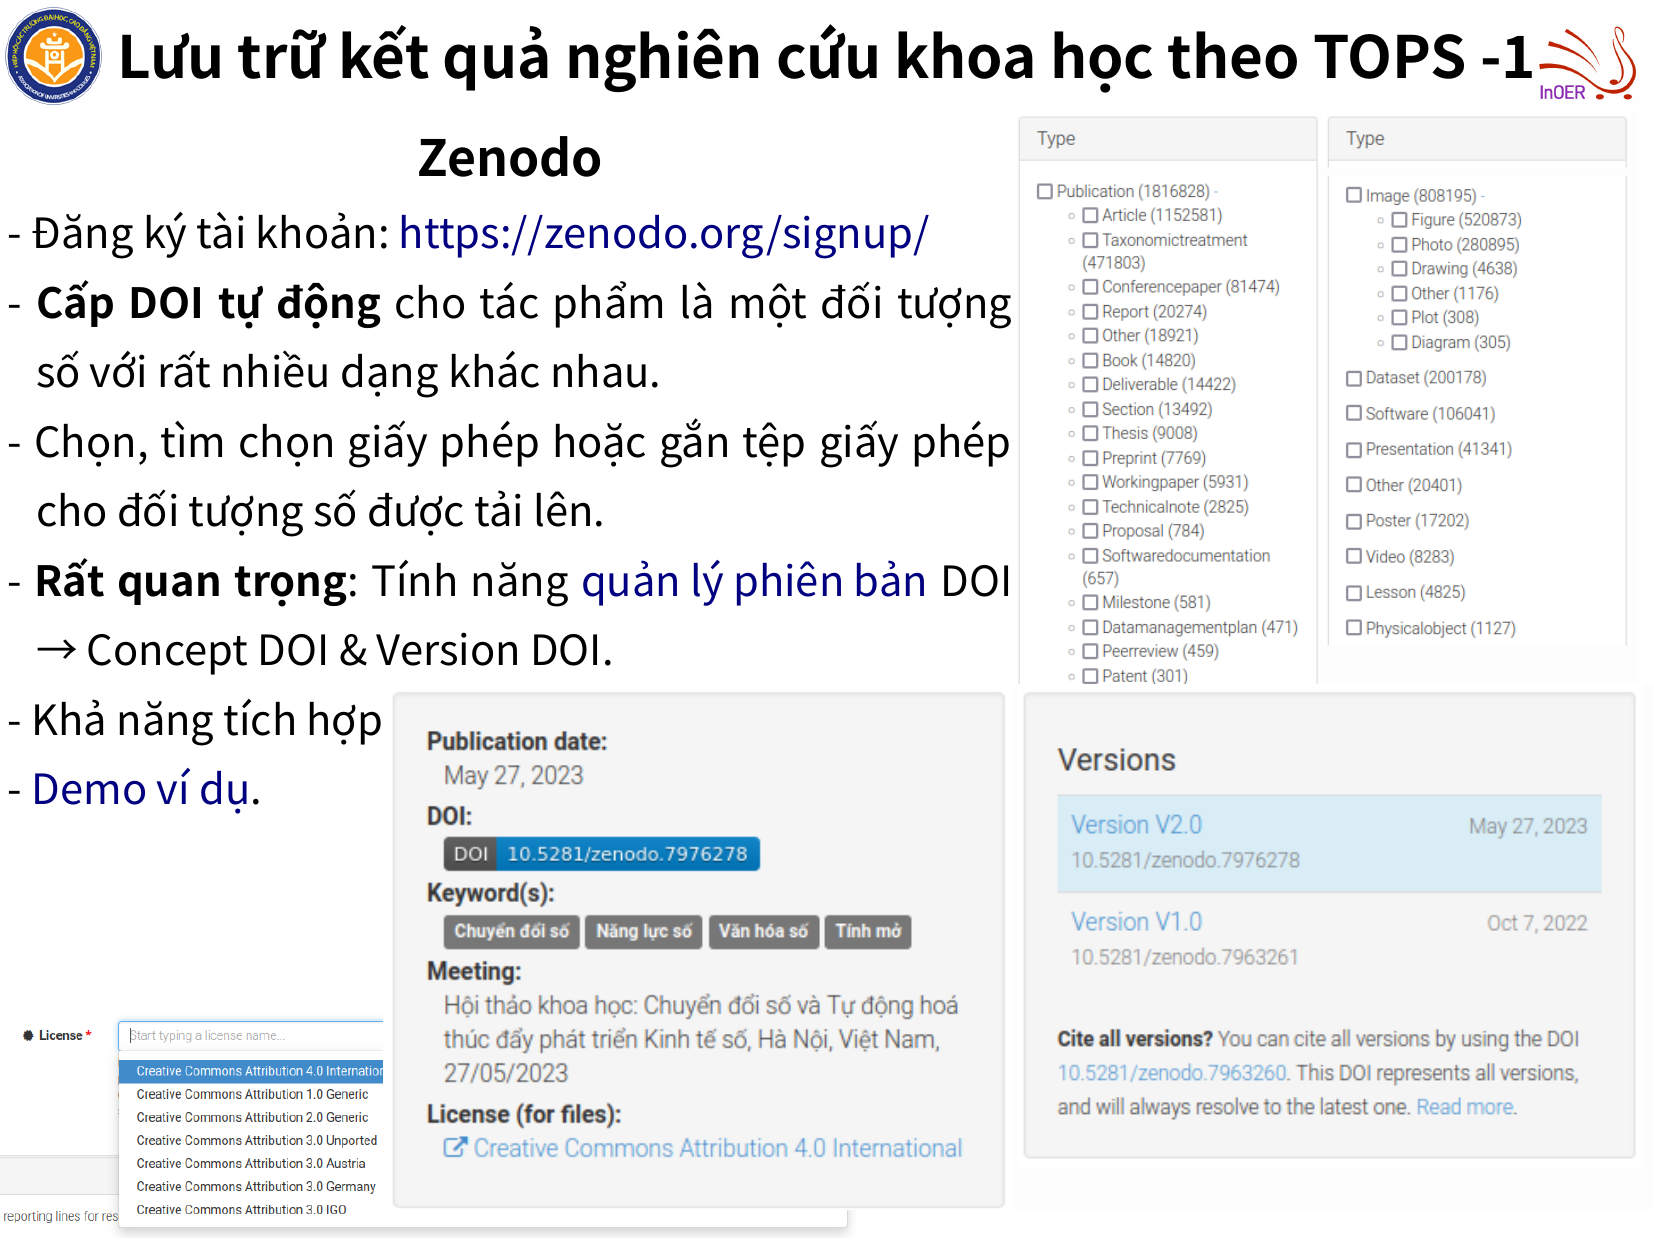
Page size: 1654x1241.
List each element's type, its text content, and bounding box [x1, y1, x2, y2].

picture [1, 5, 107, 107]
picture [0, 7, 1653, 1238]
title Lưu trữ kết quả nghiên cứu khoa học theo TOPS -1 [107, 11, 1571, 96]
text_box Zenodo - Đăng ký tài khoản: https://zenodo.org/signup/ - Cấp DOI tự động cho tác phẩm là một đối tượng số với rất nhiều dạng khác nhau. - Chọn, tìm chọn giấy phép hoặc gắn tệp giấy phép cho đối tượng số được tải lên. - Rất quan trọng: Tính năng quản lý phiên bản DOI → Concept DOI & Version DOI. - Khả năng tích hợp - Demo ví dụ. [7, 107, 1013, 887]
